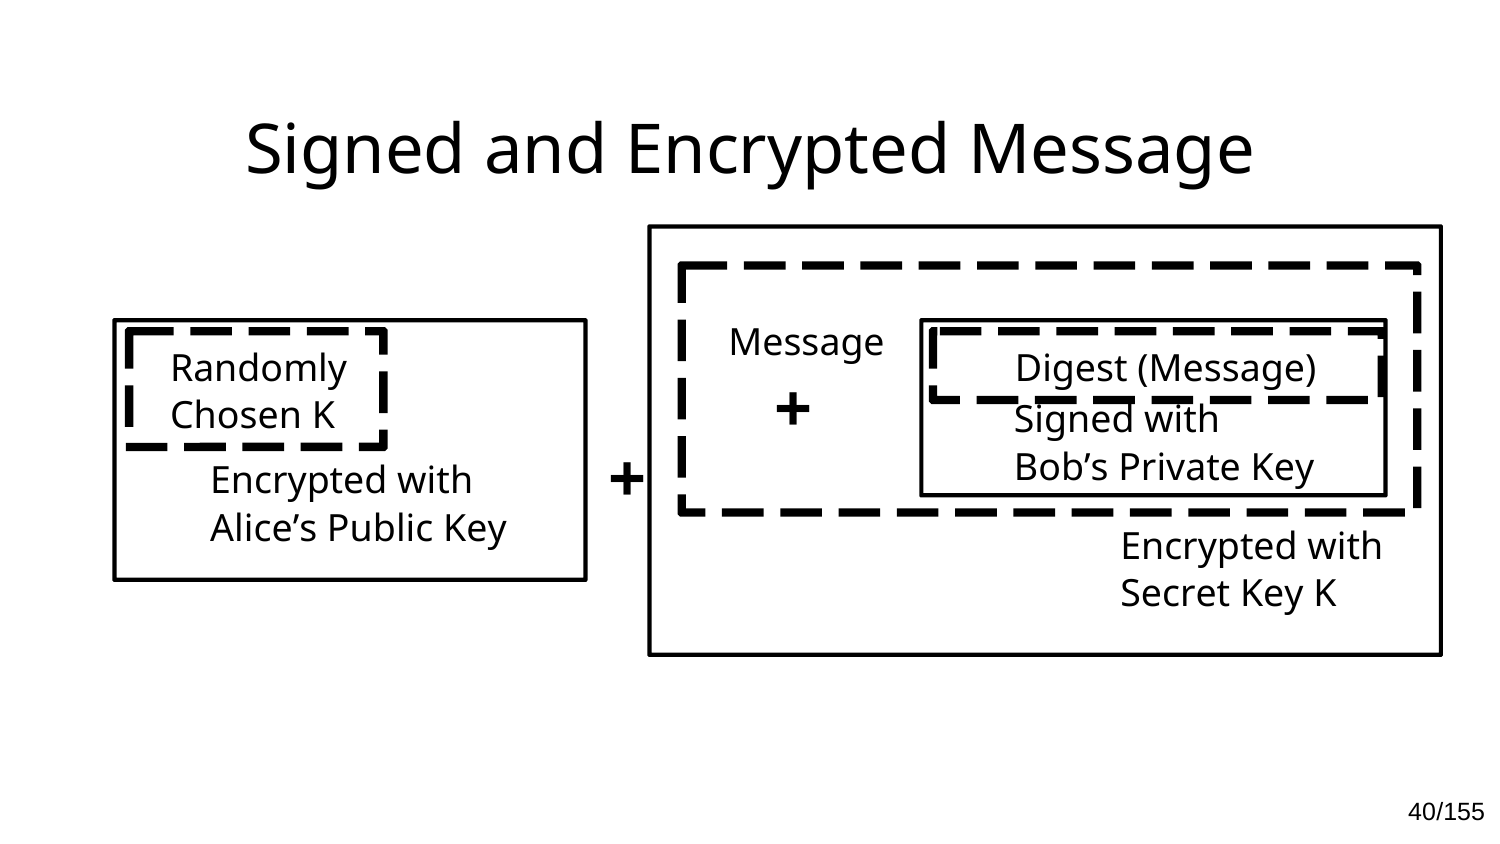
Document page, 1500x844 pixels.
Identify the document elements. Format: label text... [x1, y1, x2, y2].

text_box Digest (Message) [999, 335, 1332, 395]
text_box + [593, 427, 662, 524]
text_box Randomly Chosen K [154, 335, 363, 444]
text_box + [759, 357, 829, 454]
text_box Encrypted with Alice’s Public Key [195, 447, 523, 557]
title Signed and Encrypted Message [112, 54, 1388, 237]
text_box Message [713, 309, 901, 371]
text_box Signed with Bob’s Private Key [998, 387, 1330, 493]
text_box Encrypted with Secret Key K [1105, 513, 1400, 623]
title Signed and Encrypted Message [652, 229, 1388, 237]
